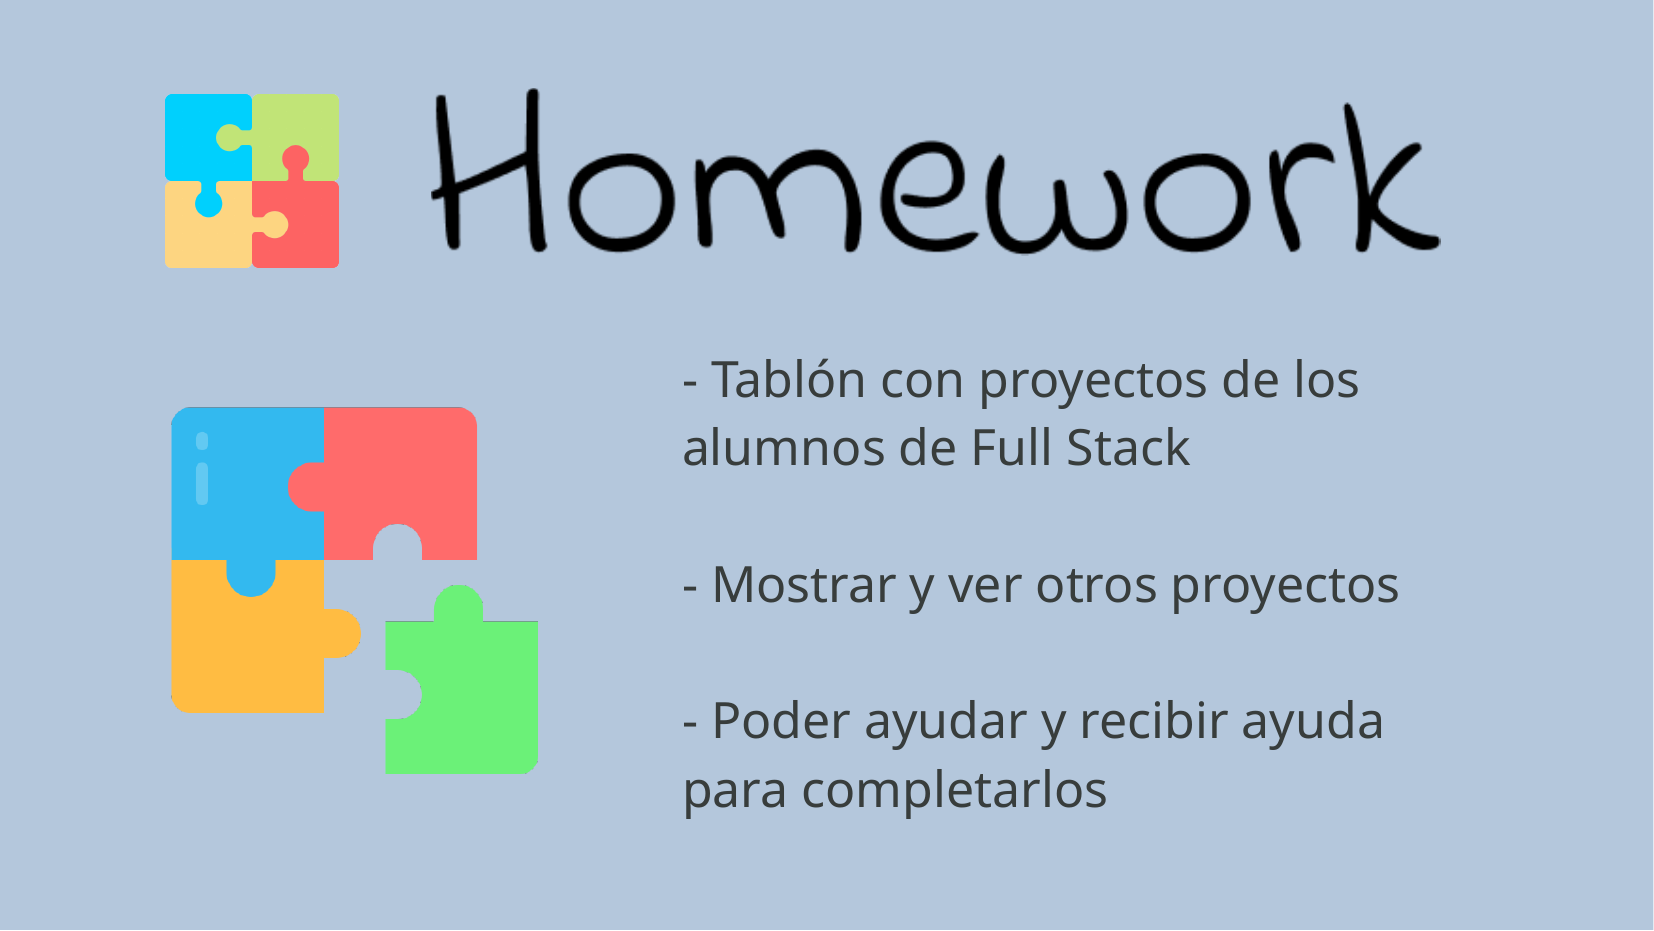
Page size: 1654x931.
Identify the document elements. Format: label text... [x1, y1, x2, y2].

text_box - Tablón con proyectos de los alumnos de Full Stack - Mostrar y ver otros proyectos - Poder ayudar y recibir ayuda para completarlos [667, 336, 1495, 830]
picture [165, 94, 339, 268]
picture [159, 395, 550, 786]
picture [431, 88, 1441, 256]
